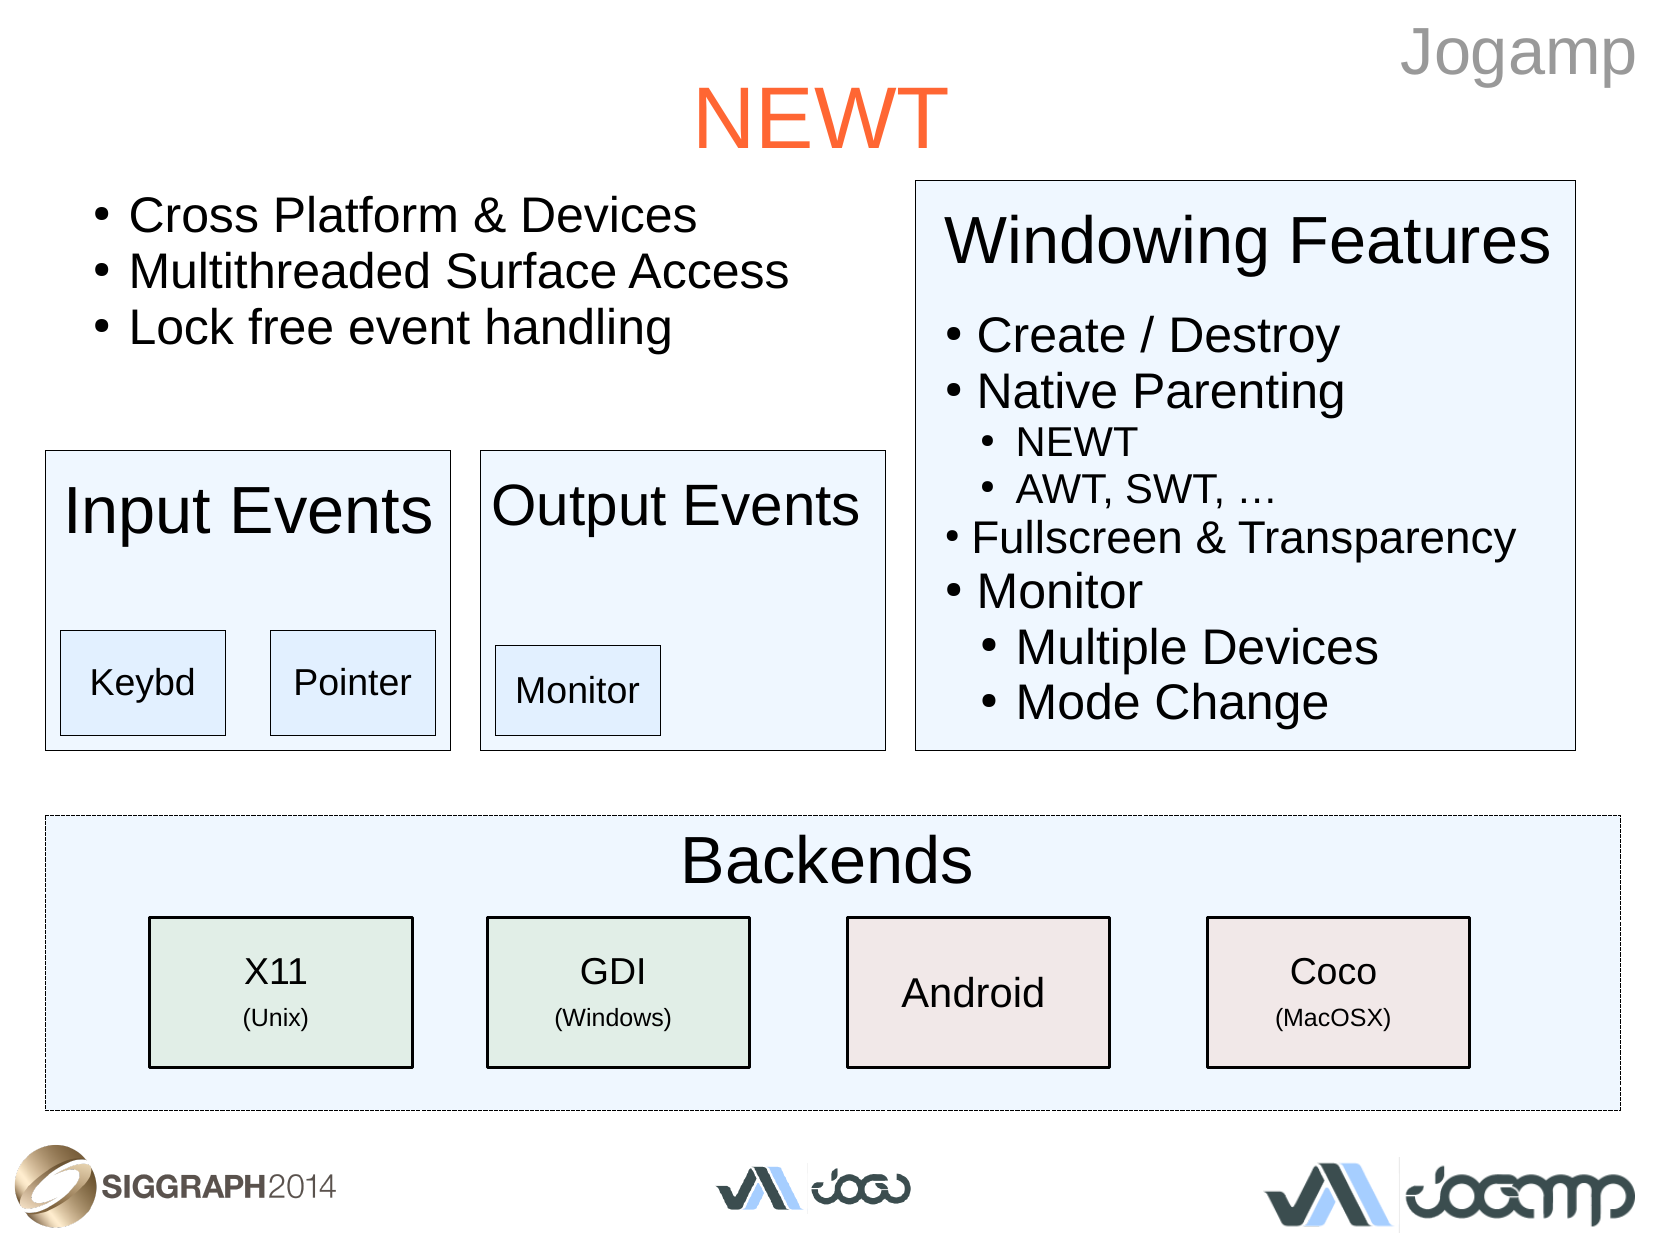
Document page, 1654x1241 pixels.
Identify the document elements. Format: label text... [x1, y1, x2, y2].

text_box Android [847, 917, 1110, 1068]
text_box GDI (Windows) [487, 917, 750, 1068]
picture [714, 1163, 916, 1214]
text_box [915, 180, 1576, 751]
text_box Coco (MacOSX) [1207, 917, 1470, 1068]
picture [7, 1133, 343, 1239]
text_box Pointer [270, 630, 436, 736]
text_box Jogamp [1385, 6, 1654, 112]
text_box [480, 450, 886, 751]
text_box Keybd [60, 630, 226, 736]
text_box Windowing Features [930, 195, 1606, 286]
text_box Output Events [476, 465, 877, 546]
text_box Backends [45, 815, 1621, 1111]
text_box Create / Destroy Native Parenting NEWT AWT, SWT, … Fullscreen & Transparency Monitor Multiple Devices Mode Change [930, 300, 1576, 794]
text_box Cross Platform & Devices Multithreaded Surface Access Lock free event handling [42, 180, 805, 363]
title NEWT [68, 56, 1576, 181]
text_box [45, 450, 451, 751]
text_box Input Events [48, 465, 451, 556]
picture [1262, 1157, 1635, 1233]
text_box X11 (Unix) [149, 917, 413, 1068]
text_box Monitor [495, 645, 661, 736]
